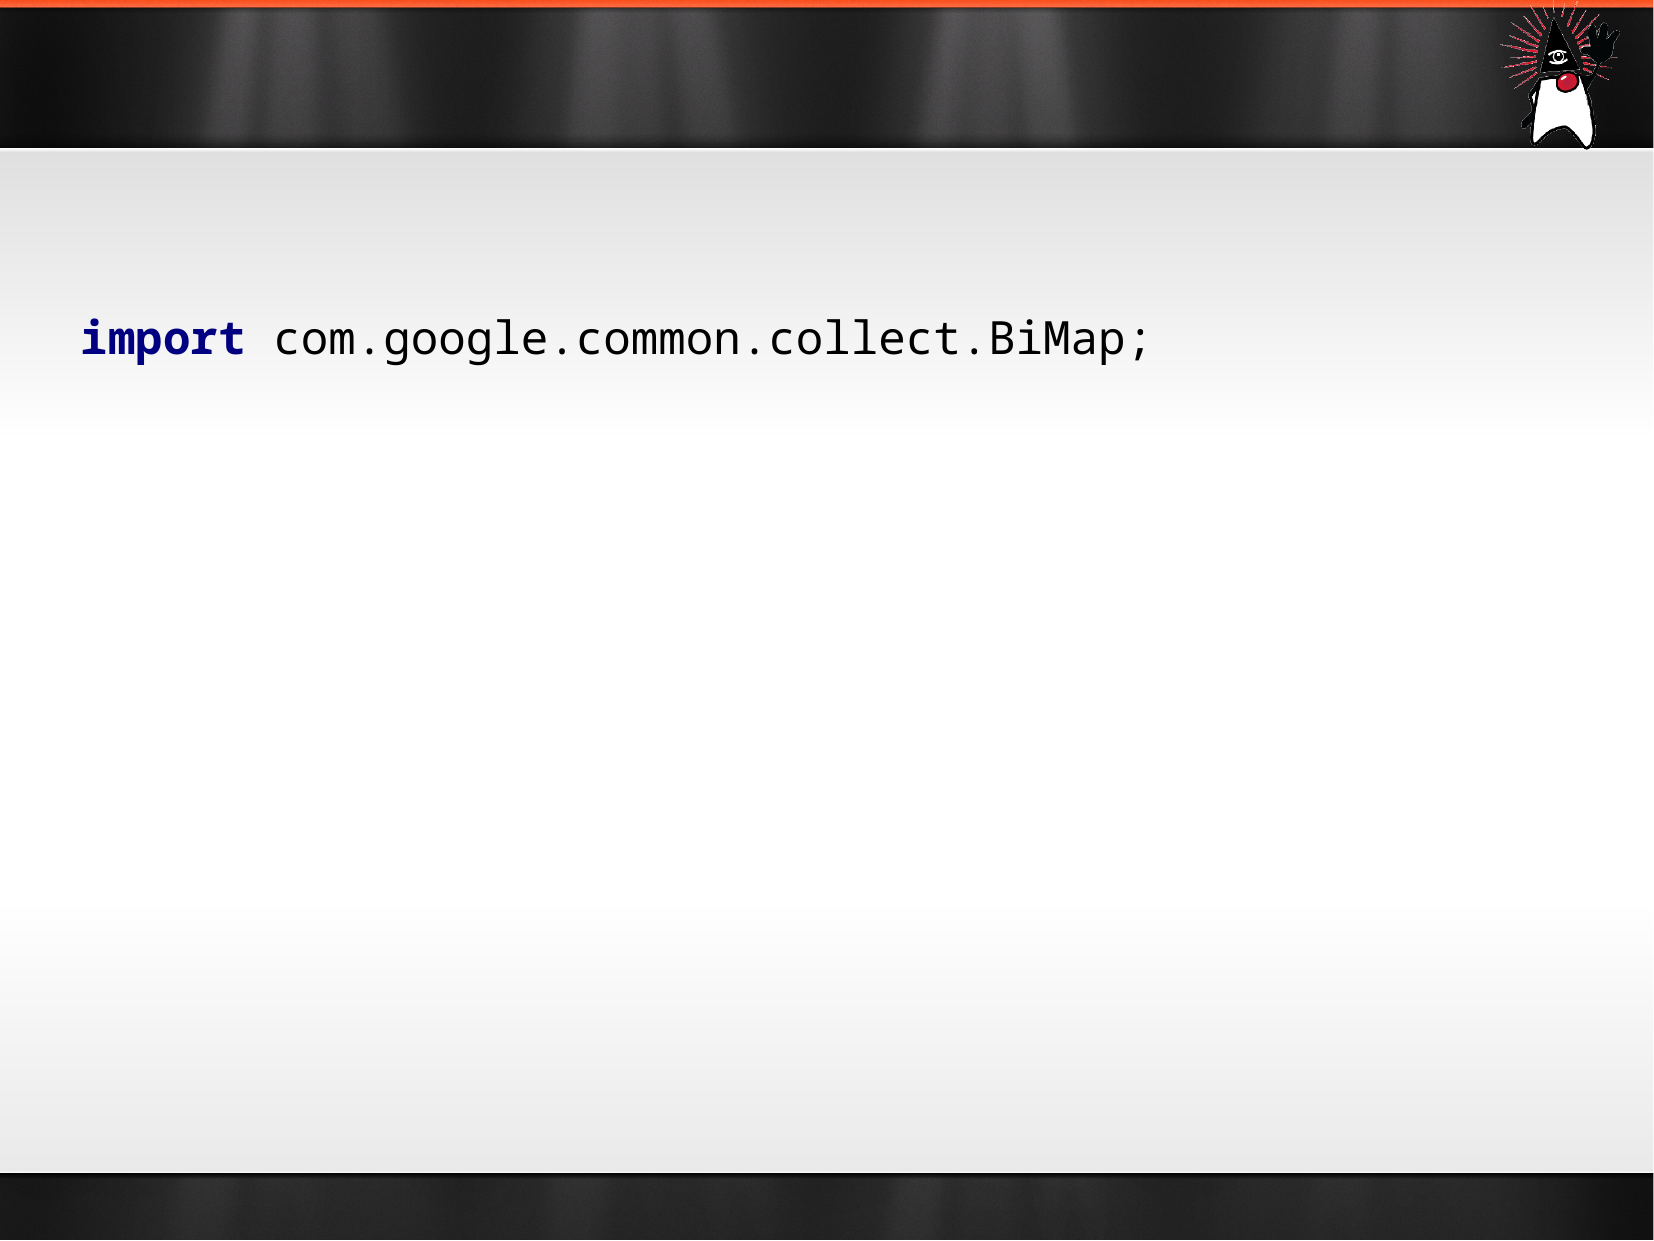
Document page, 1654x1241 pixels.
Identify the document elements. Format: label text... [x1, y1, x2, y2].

picture [0, 0, 1654, 1240]
subtitle import com.google.common.collect.BiMap; [80, 305, 1654, 1125]
